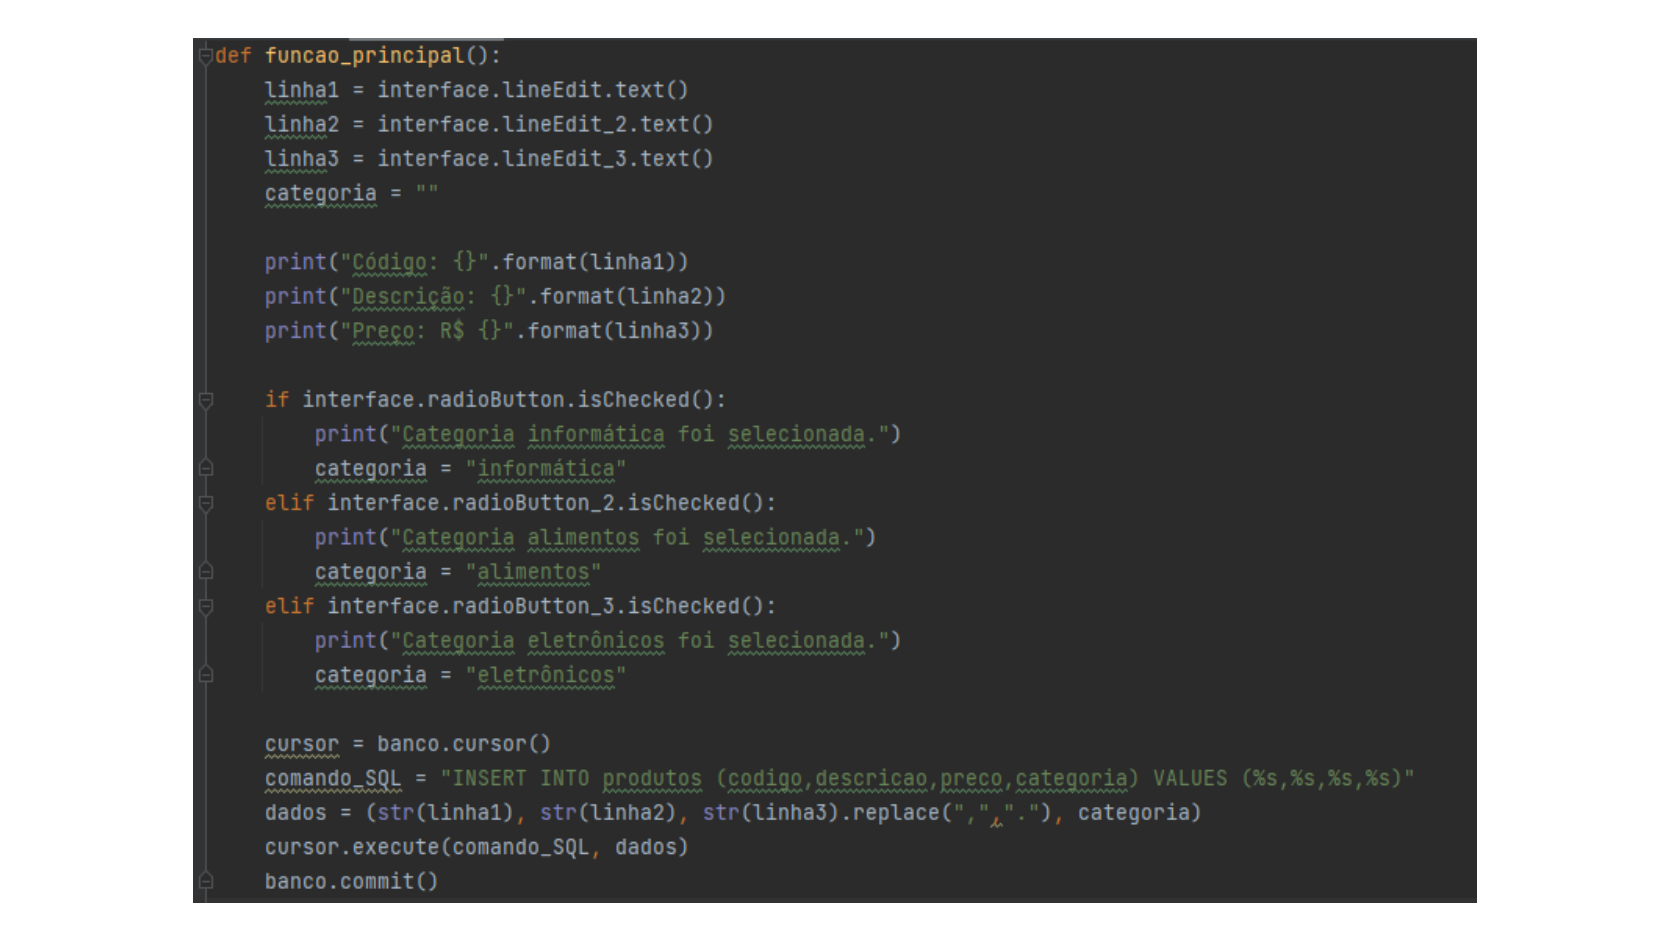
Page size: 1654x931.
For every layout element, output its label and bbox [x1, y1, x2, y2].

picture [193, 38, 1477, 903]
